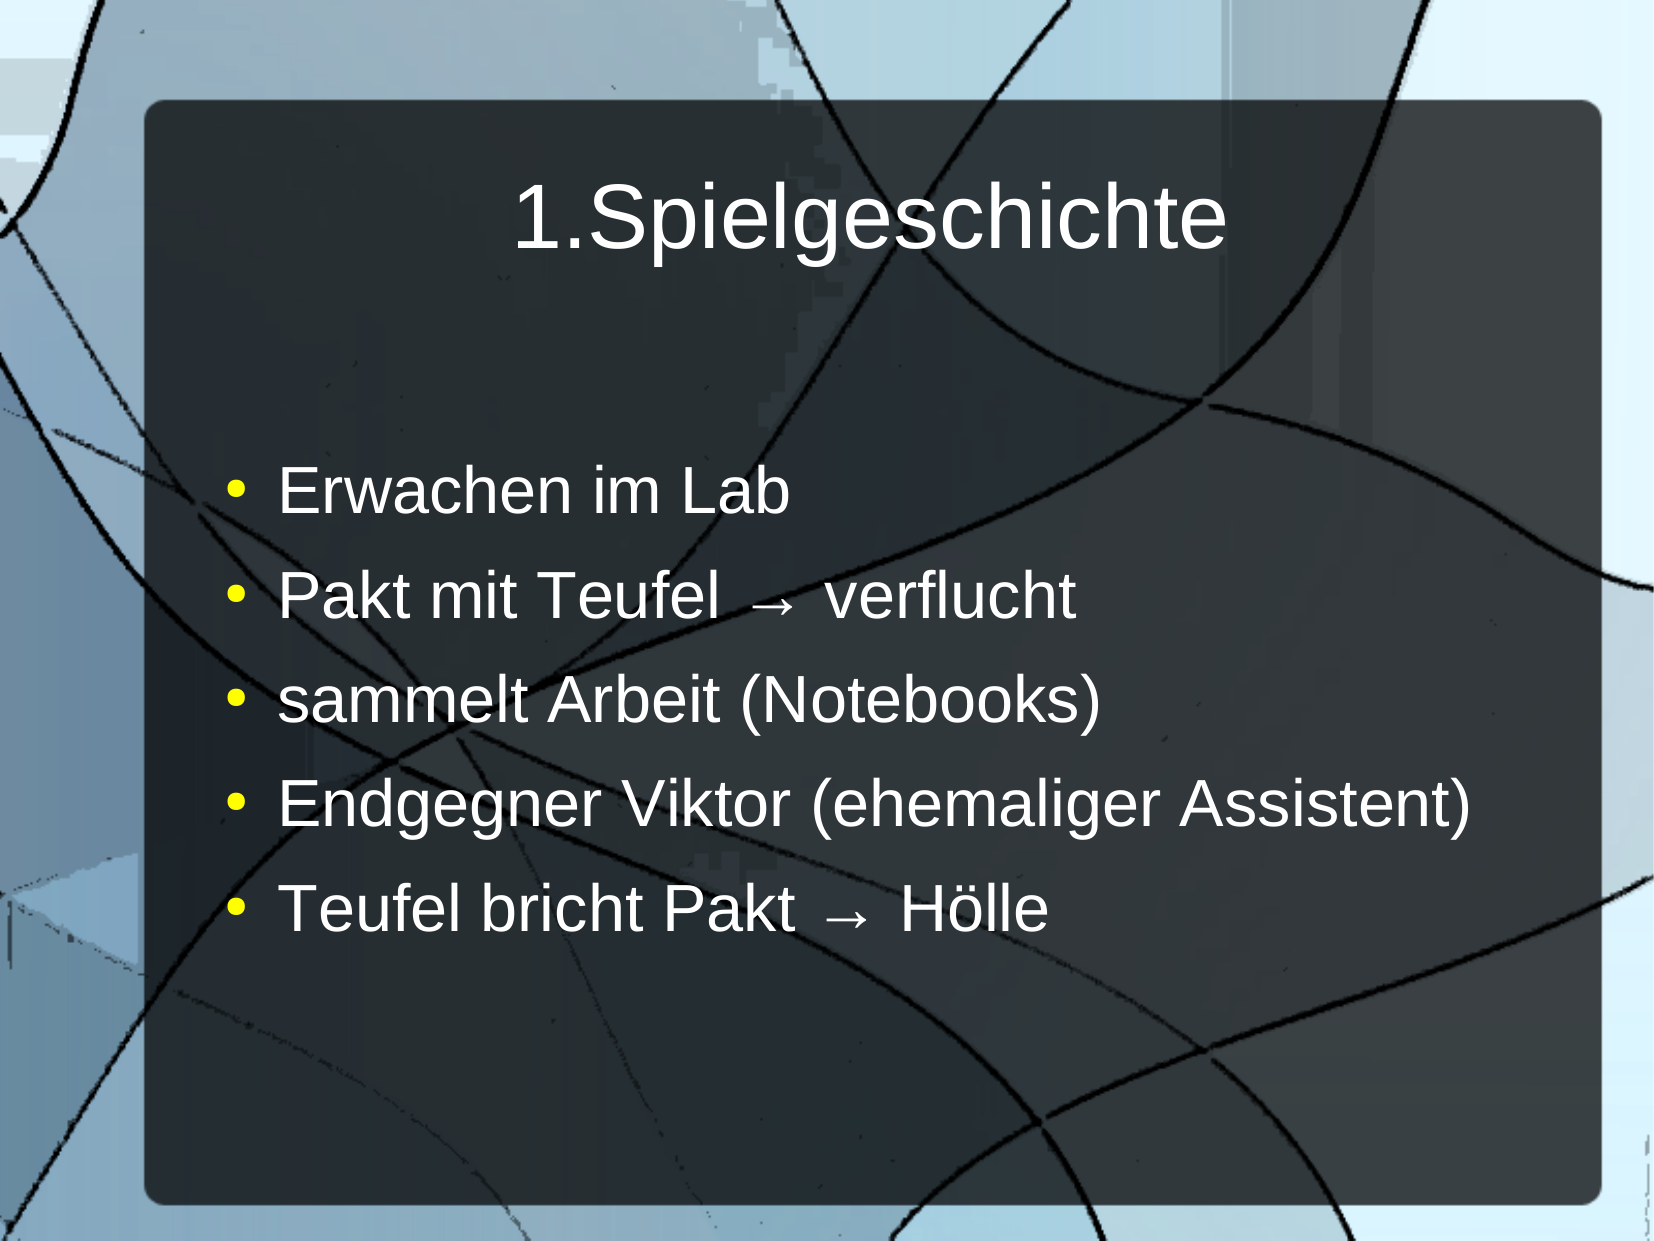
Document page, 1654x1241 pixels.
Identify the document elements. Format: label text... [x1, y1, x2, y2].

list Erwachen im Lab Pakt mit Teufel → verflucht sammelt Arbeit (Notebooks) Endgegner Viktor (ehemaliger Assistent) Teufel bricht Pakt → Hölle [206, 349, 1571, 1241]
title 1.Spielgeschichte [159, 108, 1583, 325]
picture [0, 0, 1654, 1241]
